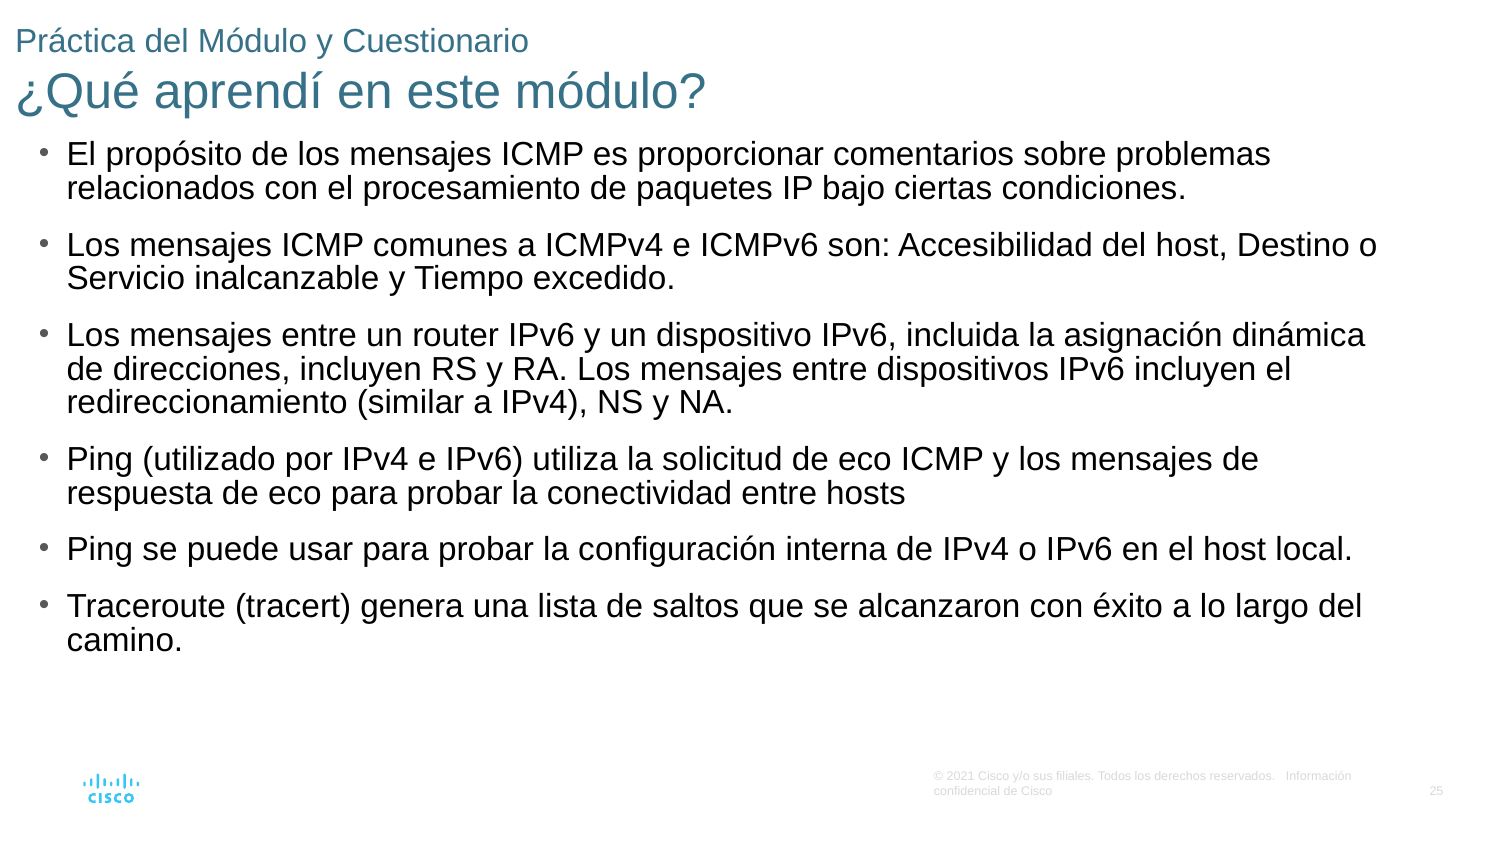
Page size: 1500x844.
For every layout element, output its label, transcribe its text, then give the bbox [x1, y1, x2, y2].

title Práctica del Módulo y Cuestionario ¿Qué aprendí en este módulo? [0, 6, 1500, 131]
list El propósito de los mensajes ICMP es proporcionar comentarios sobre problemas relacionados con el procesamiento de paquetes IP bajo ciertas condiciones. Los mensajes ICMP comunes a ICMPv4 e ICMPv6 son: Accesibilidad del host, Destino o Servicio inalcanzable y Tiempo excedido. Los mensajes entre un router IPv6 y un dispositivo IPv6, incluida la asignación dinámica de direcciones, incluyen RS y RA. Los mensajes entre dispositivos IPv6 incluyen el redireccionamiento (similar a IPv4), NS y NA. Ping (utilizado por IPv4 e IPv6) utiliza la solicitud de eco ICMP y los mensajes de respuesta de eco para probar la conectividad entre hosts Ping se puede usar para probar la configuración interna de IPv4 o IPv6 en el host local. Traceroute (tracert) genera una lista de saltos que se alcanzaron con éxito a lo largo del camino. [23, 131, 1442, 712]
